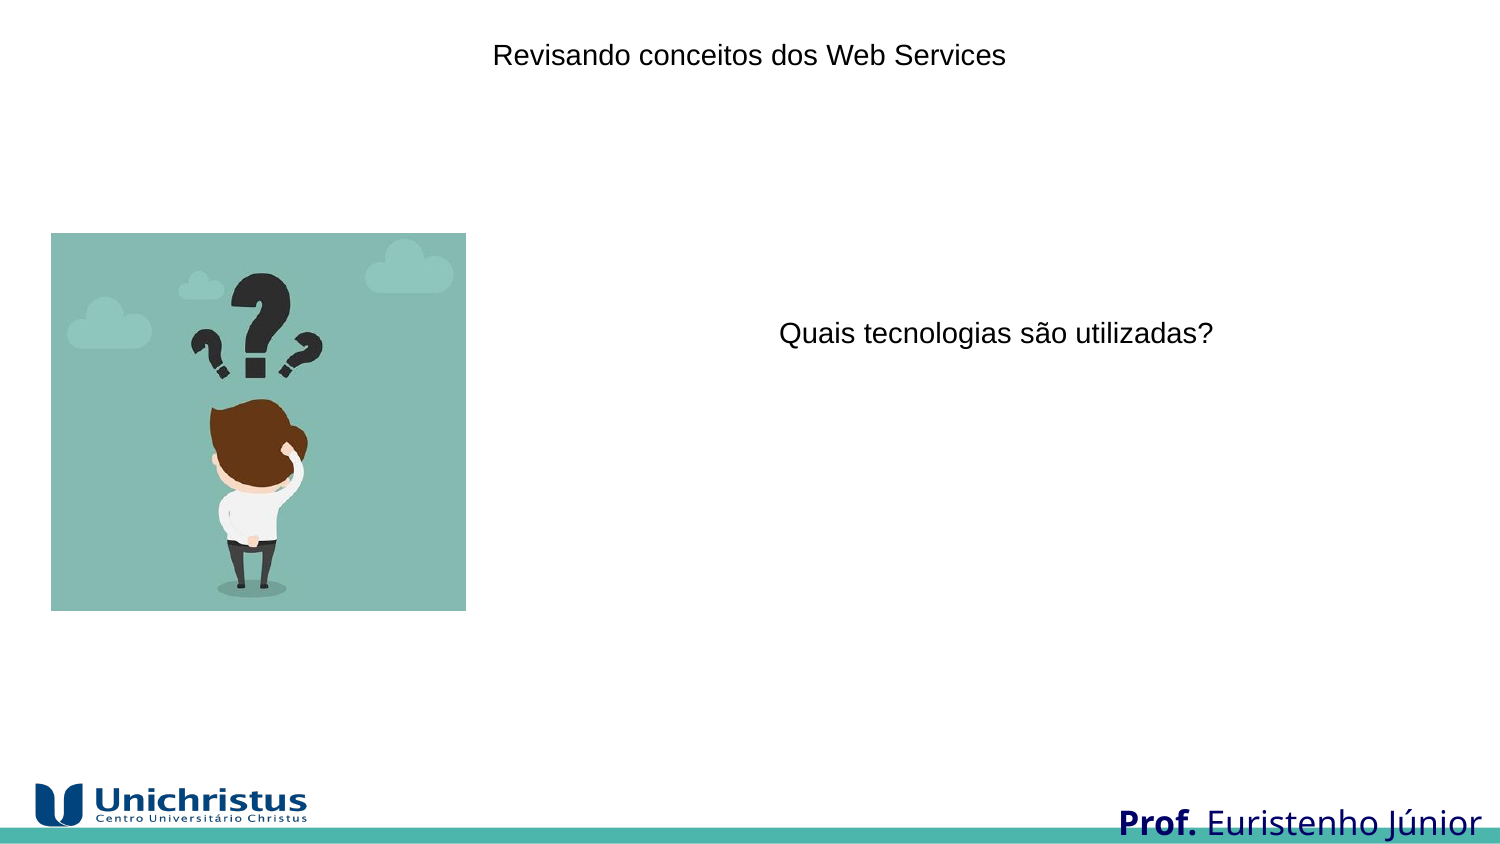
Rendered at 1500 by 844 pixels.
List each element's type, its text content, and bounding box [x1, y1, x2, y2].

picture [51, 233, 466, 611]
text_box Prof. Euristenho Júnior [1103, 791, 1500, 844]
title Revisando conceitos dos Web Services [51, 20, 1449, 137]
picture [31, 781, 311, 828]
list Quais tecnologias são utilizadas? [544, 152, 1449, 750]
